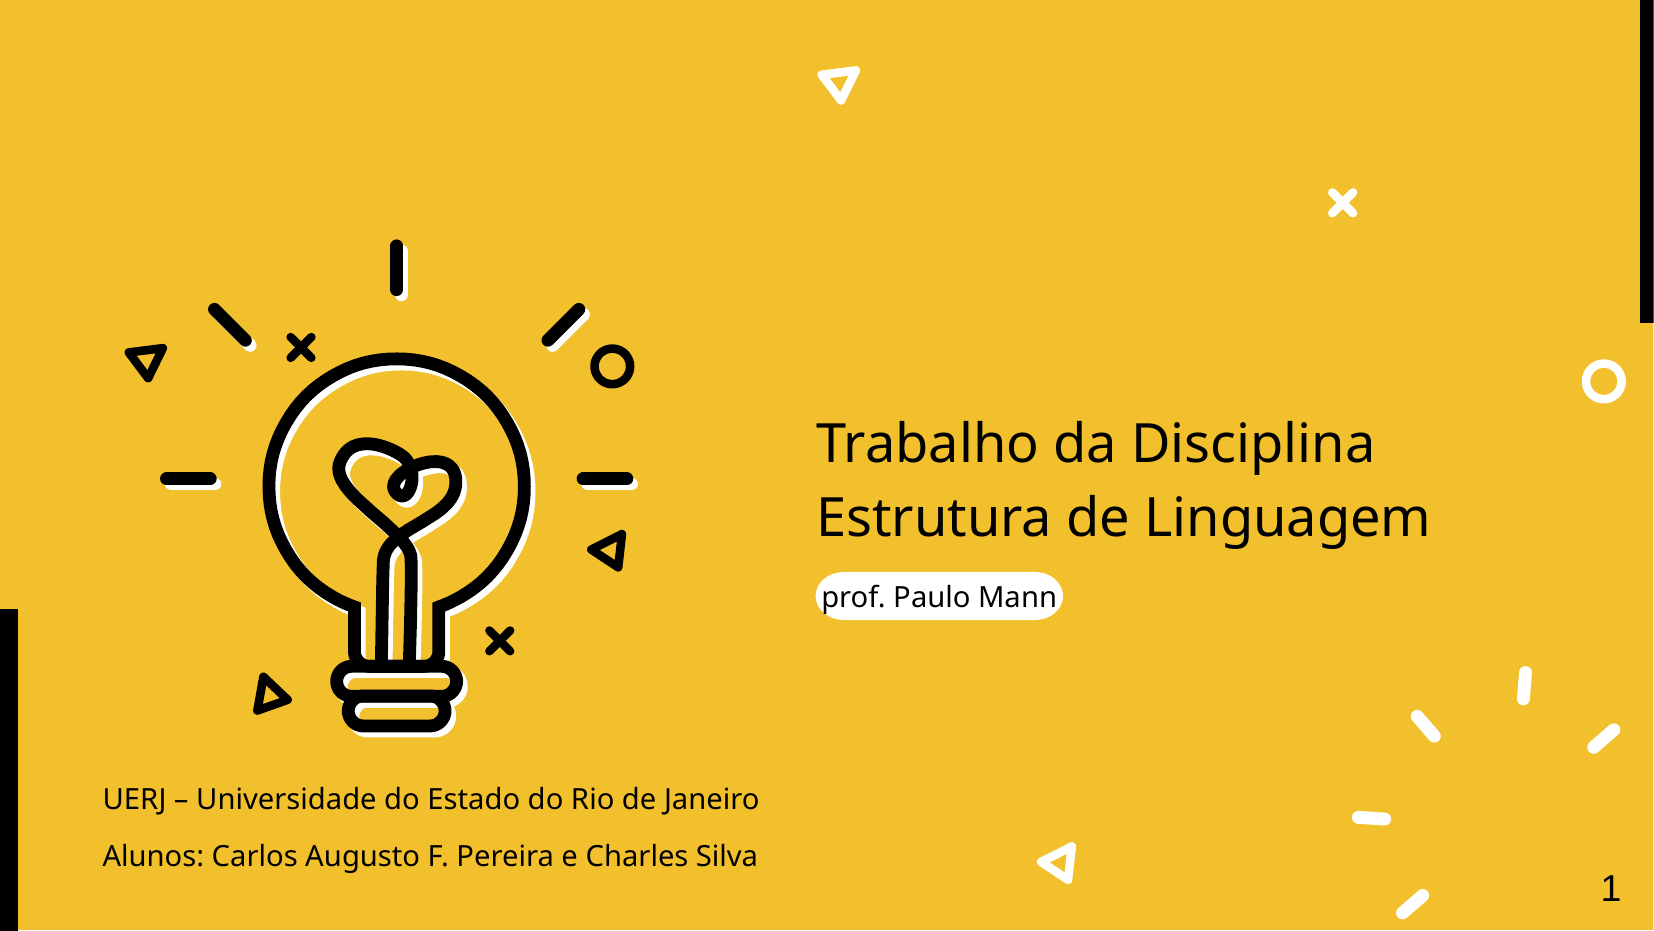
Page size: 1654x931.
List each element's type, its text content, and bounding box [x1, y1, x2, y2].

text_box <número> [1585, 860, 1654, 931]
title Trabalho da Disciplina Estrutura de Linguagem [816, 384, 1477, 574]
text_box UERJ – Universidade do Estado do Rio de Janeiro Alunos: Carlos Augusto F. Pereira e Charles Silva [102, 738, 857, 916]
text_box prof. Paulo Mann [815, 574, 1063, 621]
